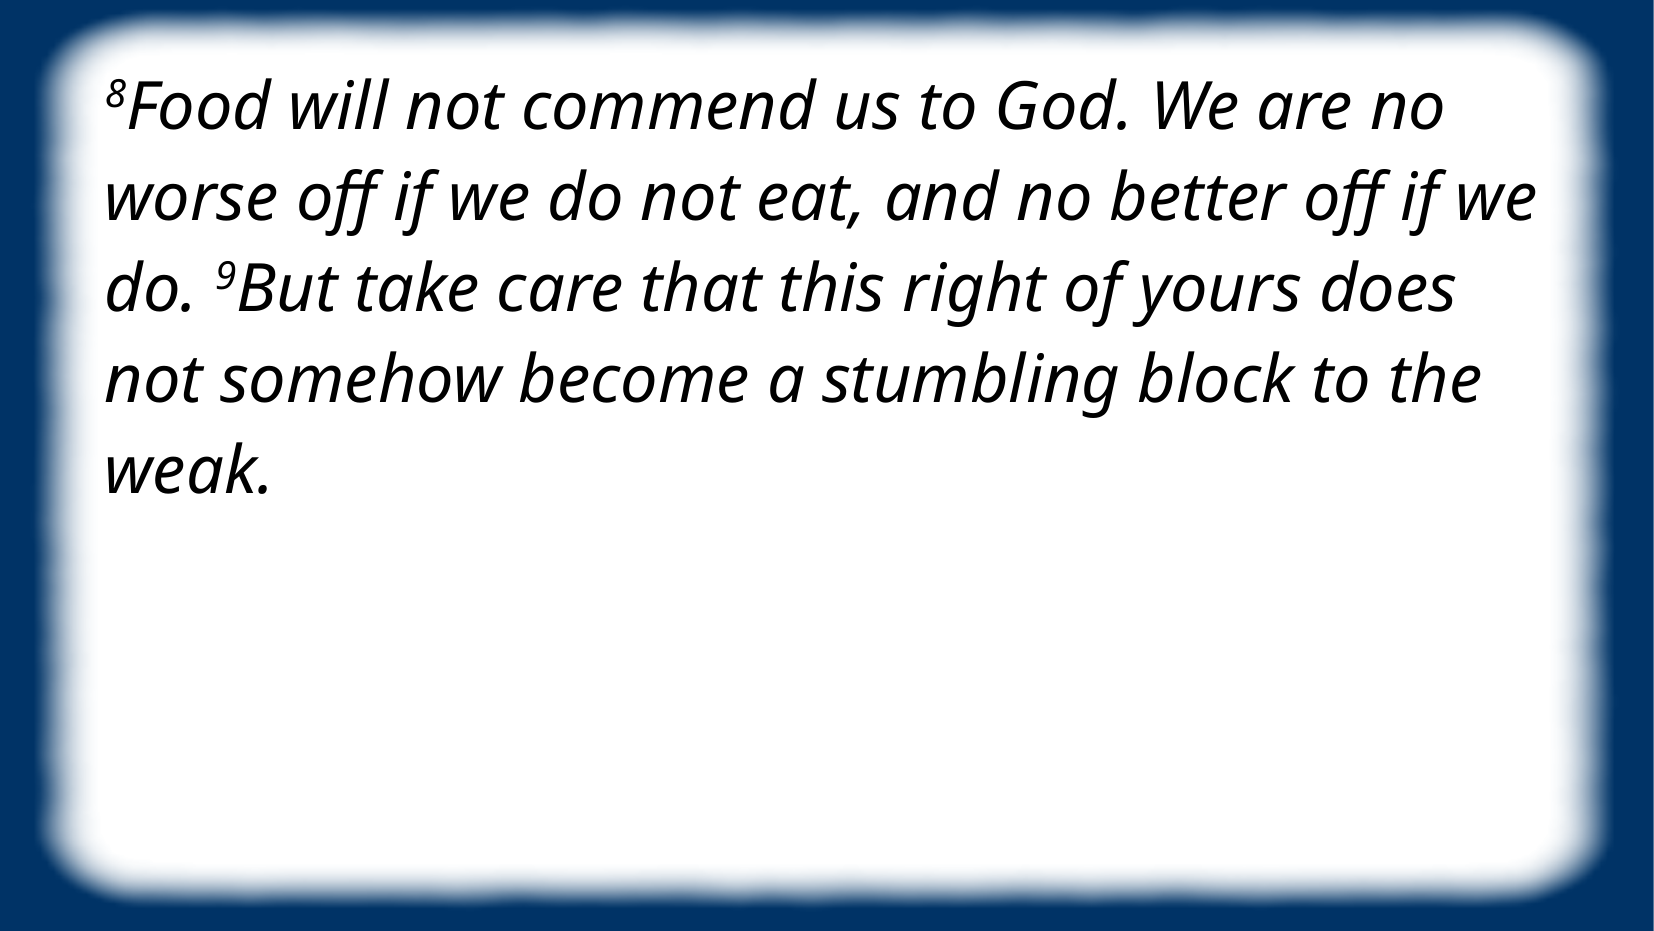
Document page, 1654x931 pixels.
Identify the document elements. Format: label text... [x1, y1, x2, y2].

text_box 8Food will not commend us to God. We are no worse off if we do not eat, and no better off if we do. 9But take care that this right of yours does not somehow become a stumbling block to the weak. [90, 51, 1576, 511]
picture [0, 0, 1654, 931]
